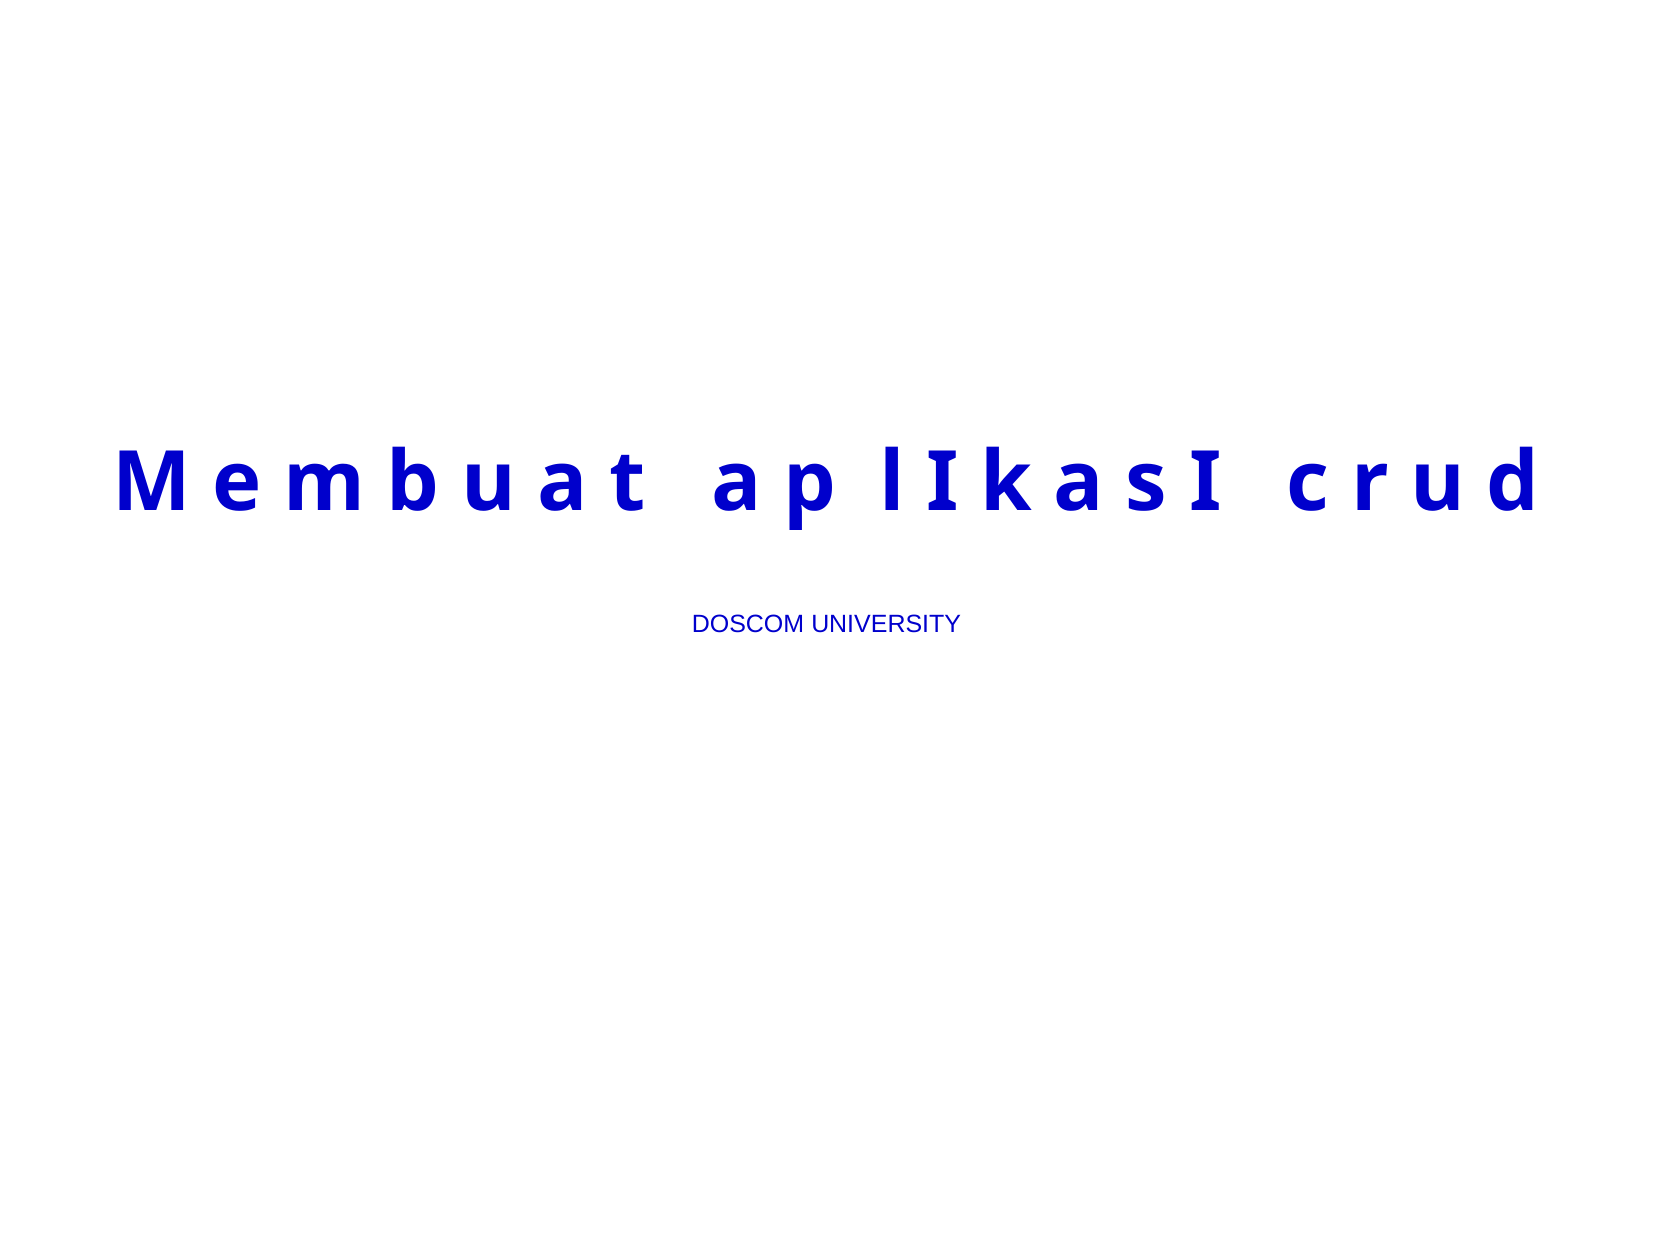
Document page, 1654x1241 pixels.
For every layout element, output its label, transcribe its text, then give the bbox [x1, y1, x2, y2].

subtitle M e m b u a t a p l I k a s I c r u d DOSCOM UNIVERSITY [82, 49, 1571, 1010]
